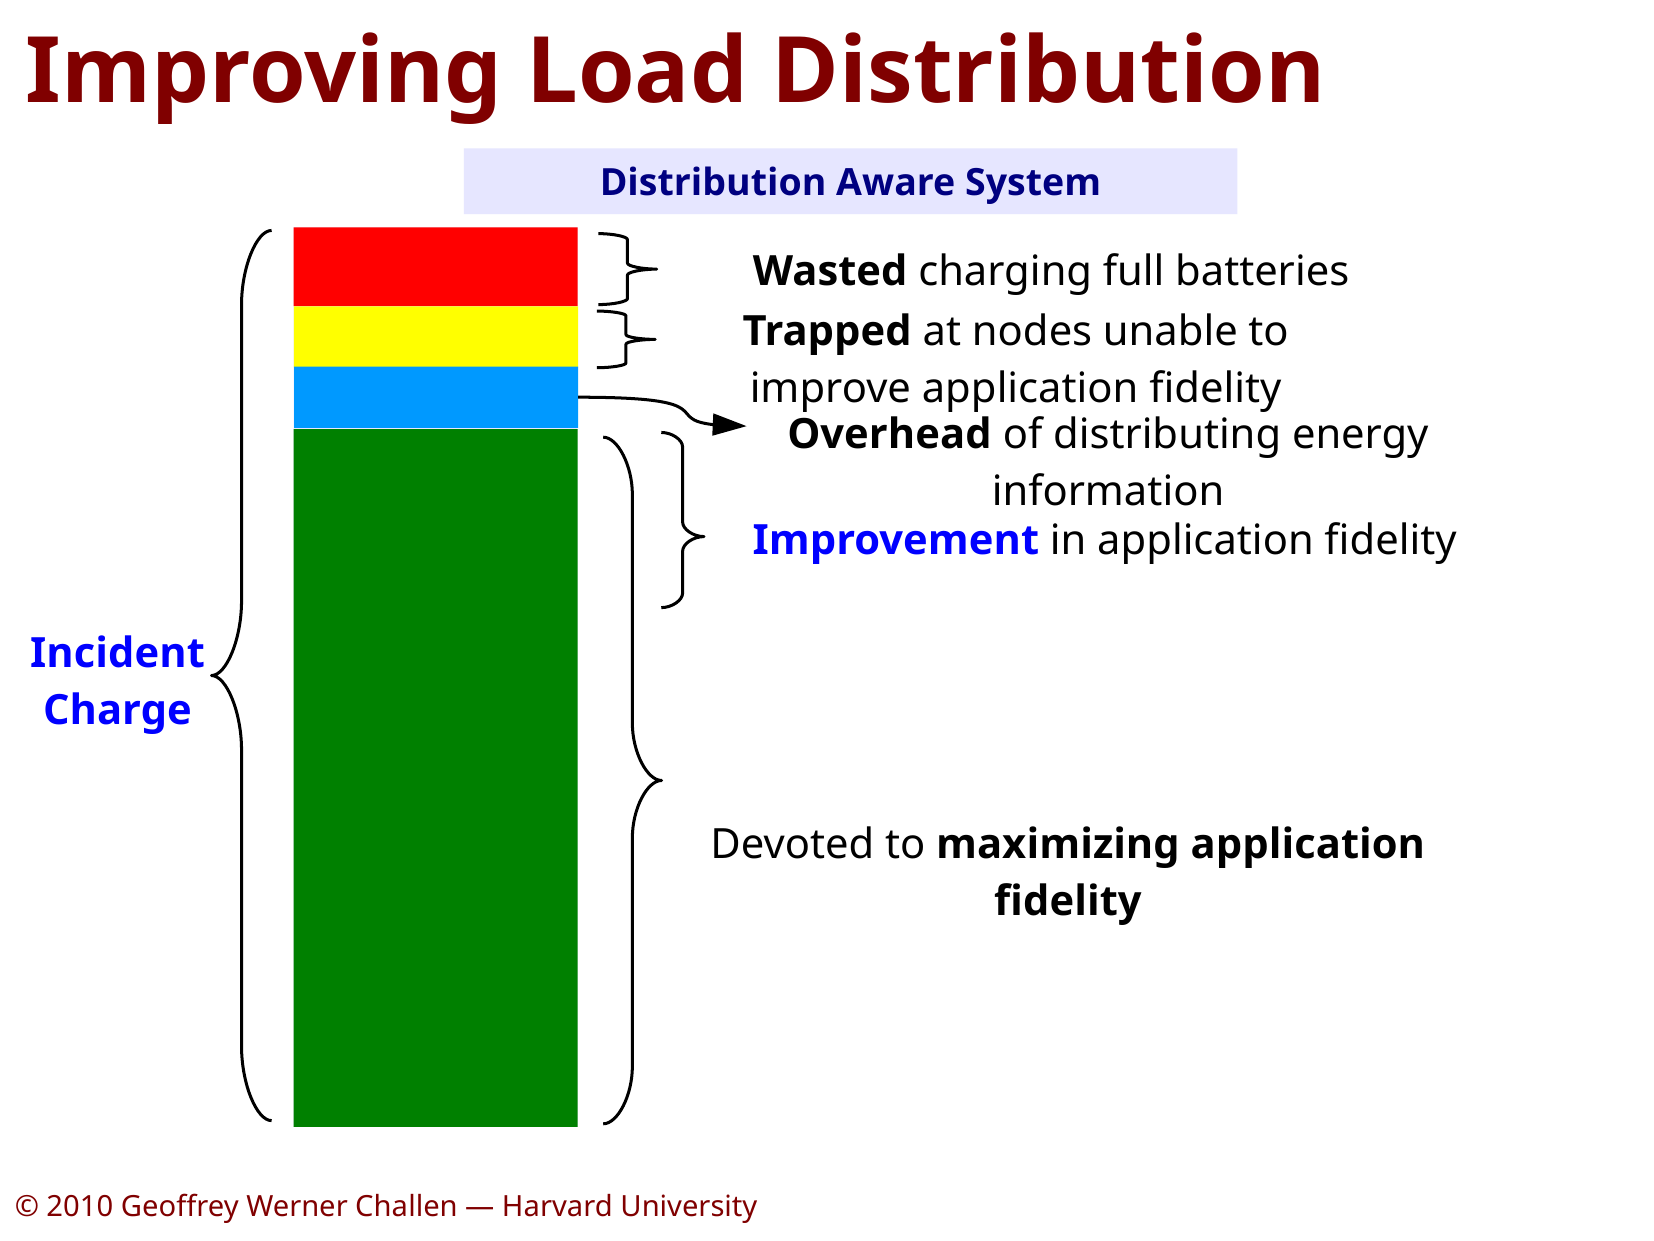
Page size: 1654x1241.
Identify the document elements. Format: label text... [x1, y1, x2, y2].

text_box Overhead of distributing energy information [700, 396, 1516, 510]
text_box Wasted charging full batteries [644, 233, 1459, 298]
title Improving Load Distribution [25, 12, 1438, 121]
text_box Distribution Aware System [463, 148, 1238, 208]
text_box Incident Charge [0, 615, 236, 729]
text_box [293, 227, 579, 1127]
text_box Improvement in application fidelity [697, 501, 1512, 566]
text_box Trapped at nodes unable to improve application fidelity [651, 293, 1380, 407]
text_box Devoted to maximizing application fidelity [663, 806, 1473, 925]
